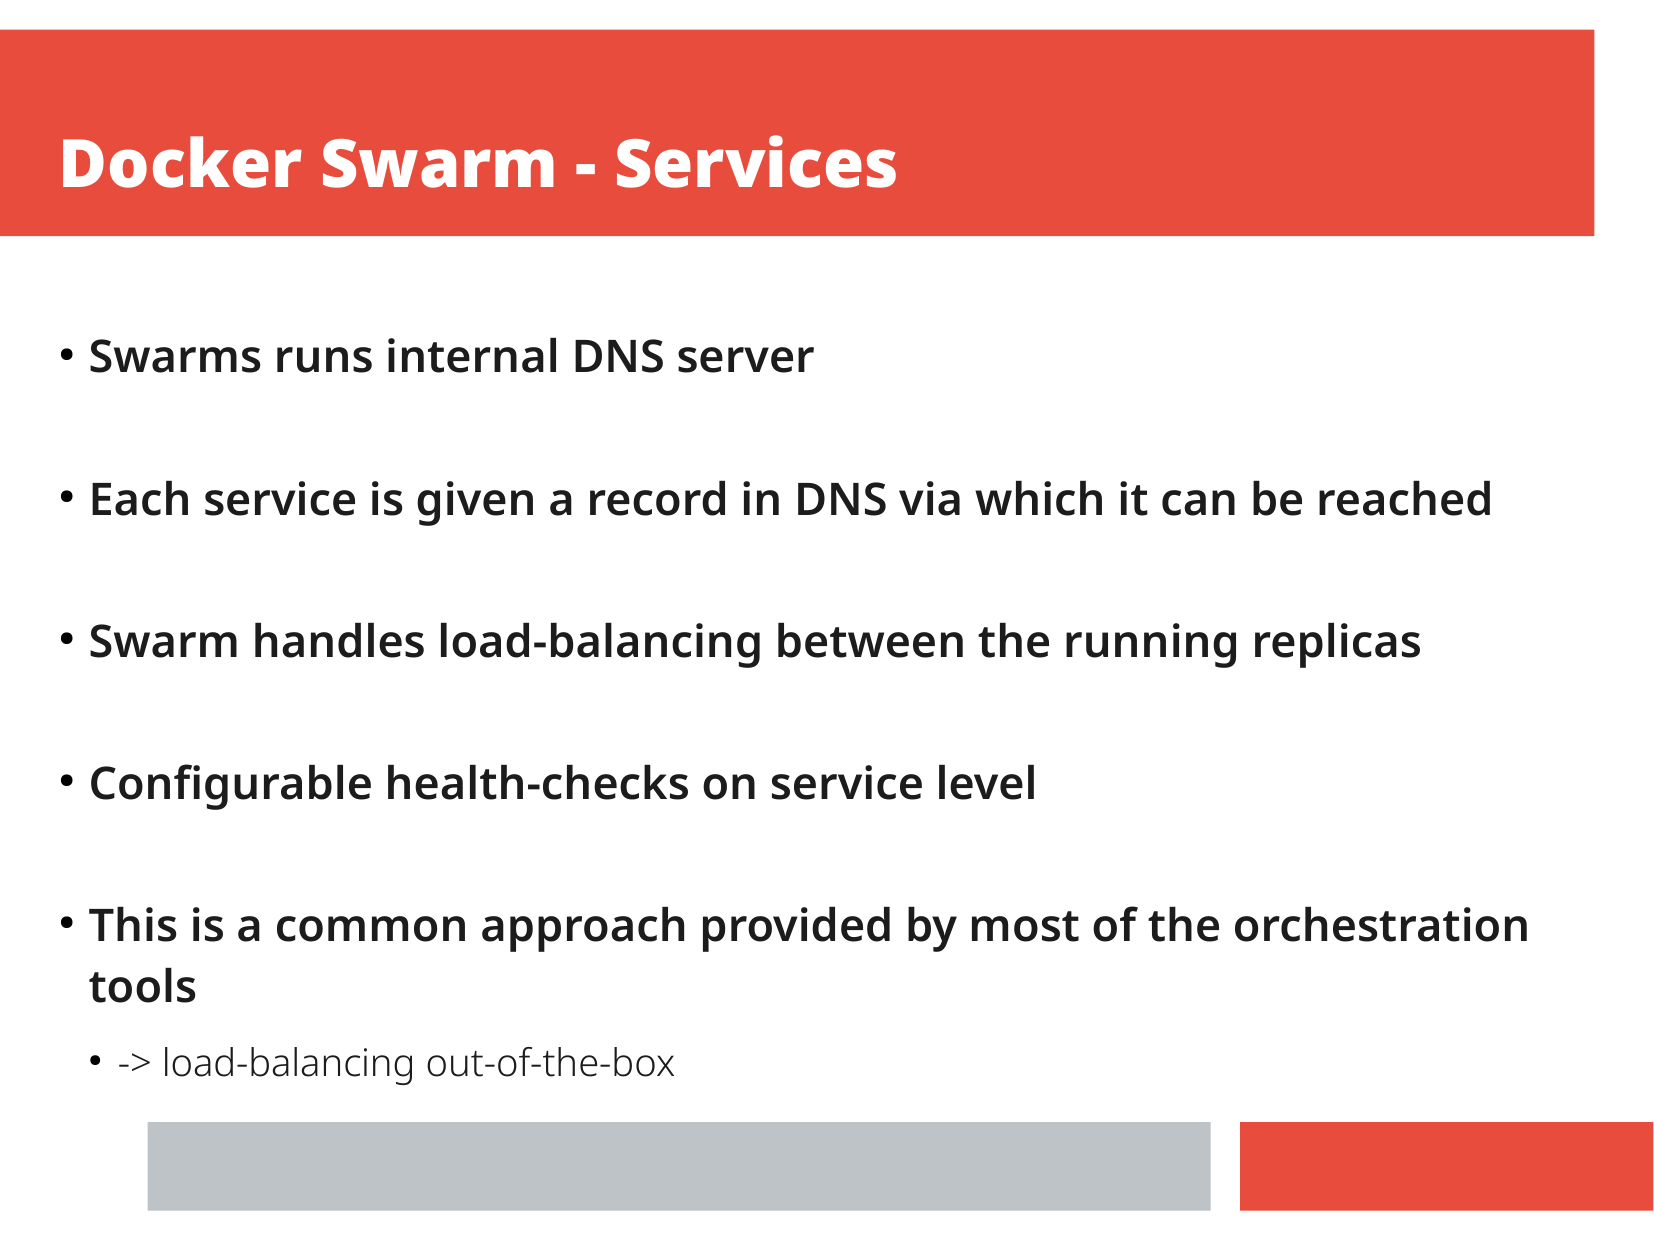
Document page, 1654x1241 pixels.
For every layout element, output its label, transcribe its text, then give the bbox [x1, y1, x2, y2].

list Swarms runs internal DNS server Each service is given a record in DNS via which it can be reached Swarm handles load-balancing between the running replicas Configurable health-checks on service level This is a common approach provided by most of the orchestration tools -> load-balancing out-of-the-box [59, 324, 1565, 1093]
title Docker Swarm - Services [59, 59, 1595, 207]
